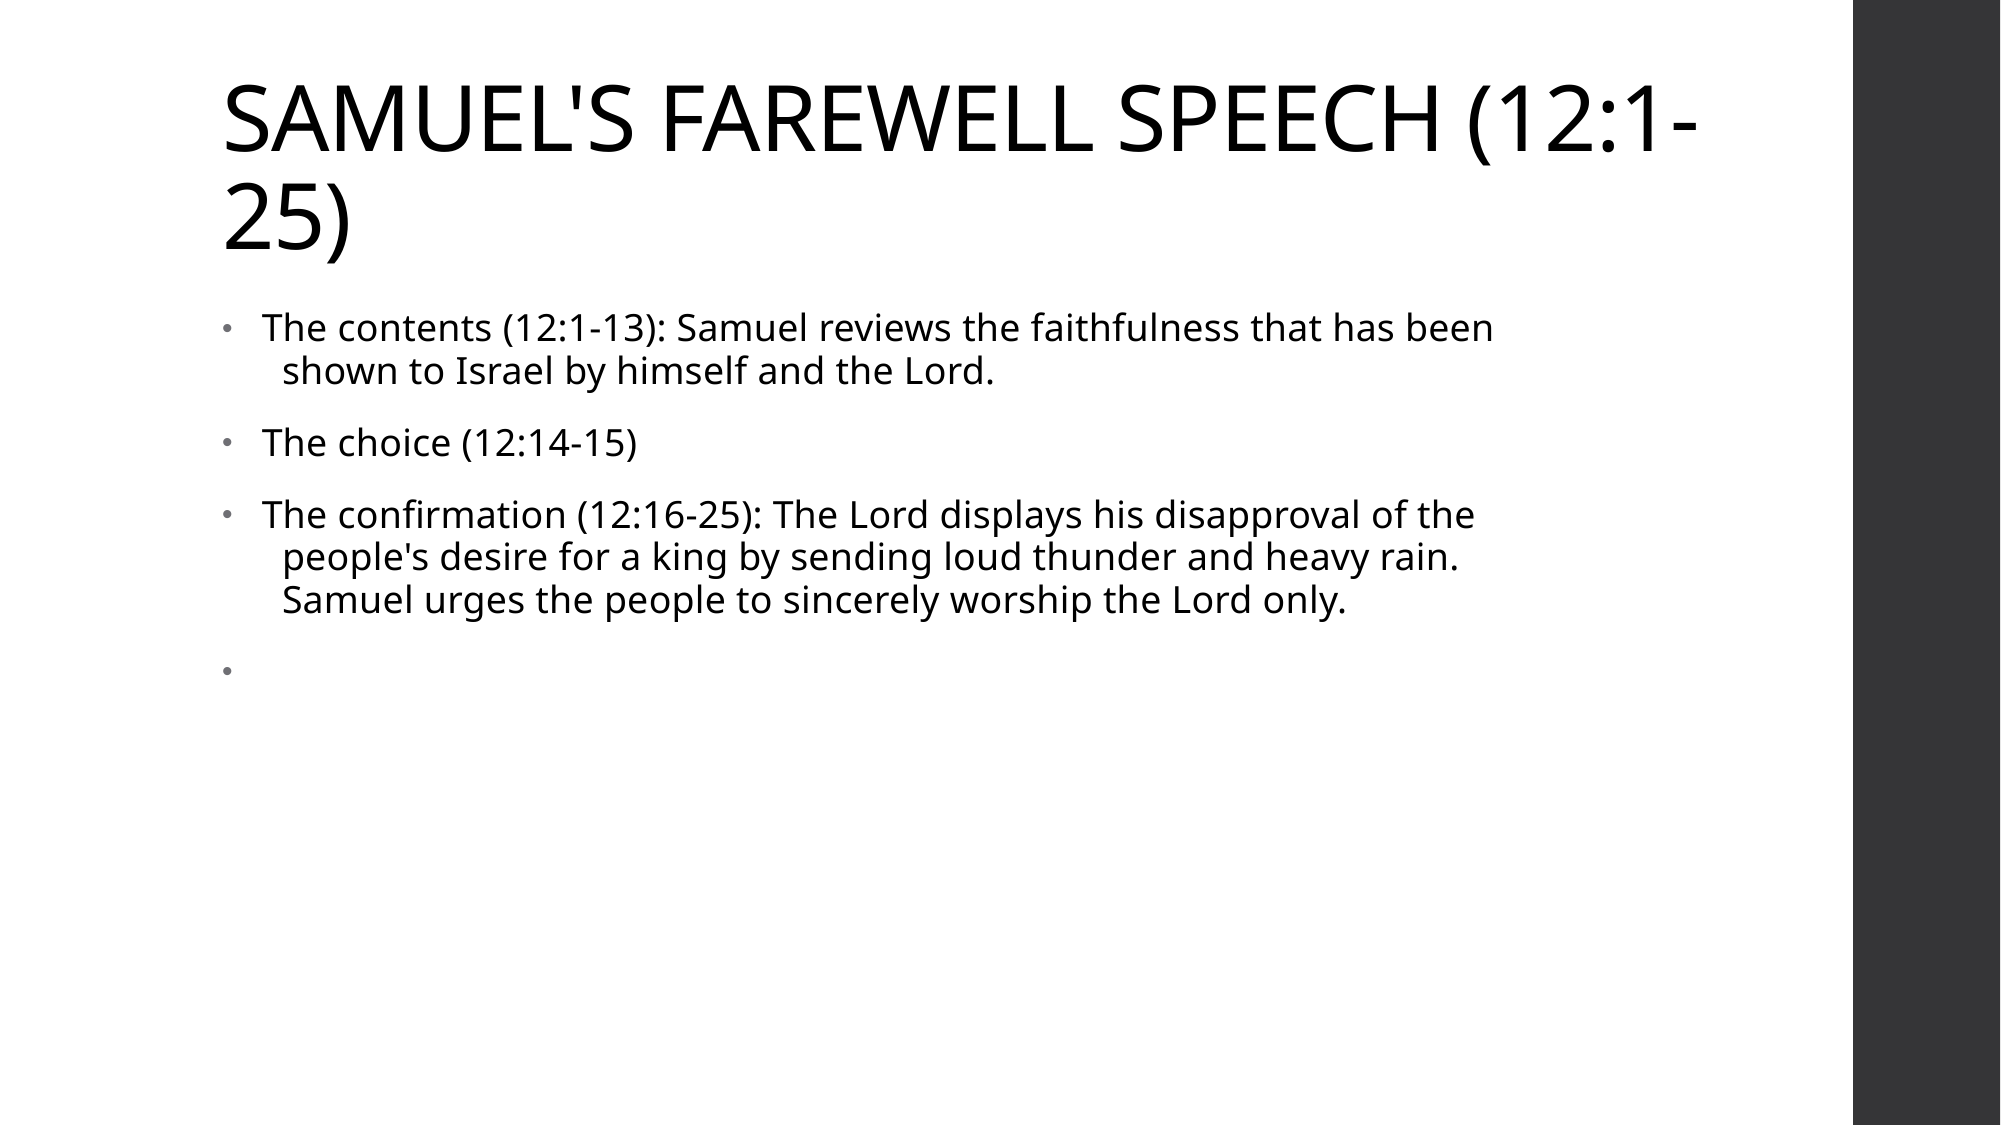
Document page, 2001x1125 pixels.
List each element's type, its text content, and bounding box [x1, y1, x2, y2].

title SAMUEL'S FAREWELL SPEECH (12:1-25) [206, 60, 1797, 278]
list The contents (12:1-13): Samuel reviews the faithfulness that has been shown to Israel by himself and the Lord. The choice (12:14-15) The confirmation (12:16-25): The Lord displays his disapproval of the people's desire for a king by sending loud thunder and heavy rain. Samuel urges the people to sincerely worship the Lord only. [206, 299, 1617, 1014]
